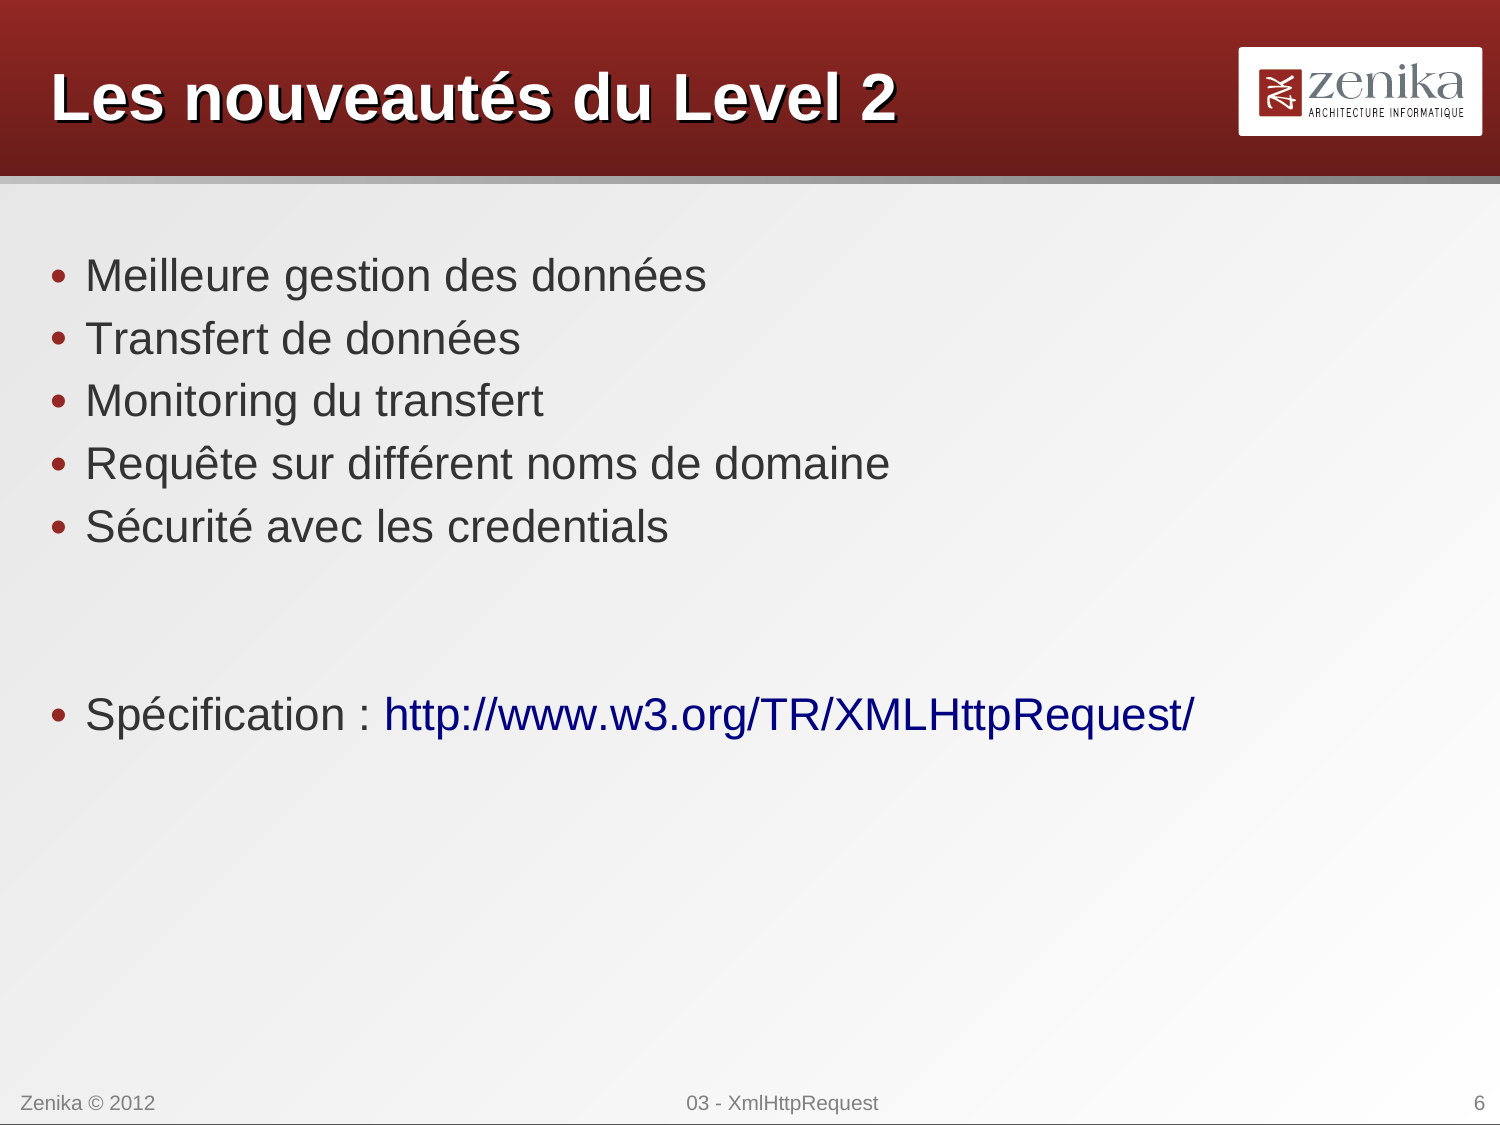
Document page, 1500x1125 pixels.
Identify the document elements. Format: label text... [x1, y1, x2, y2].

title Les nouveautés du Level 2 [50, 15, 1206, 180]
picture [1257, 58, 1464, 125]
list Meilleure gestion des données Transfert de données Monitoring du transfert Requête sur différent noms de domaine Sécurité avec les credentials Spécification : http://www.w3.org/TR/XMLHttpRequest/ [50, 249, 1435, 1079]
